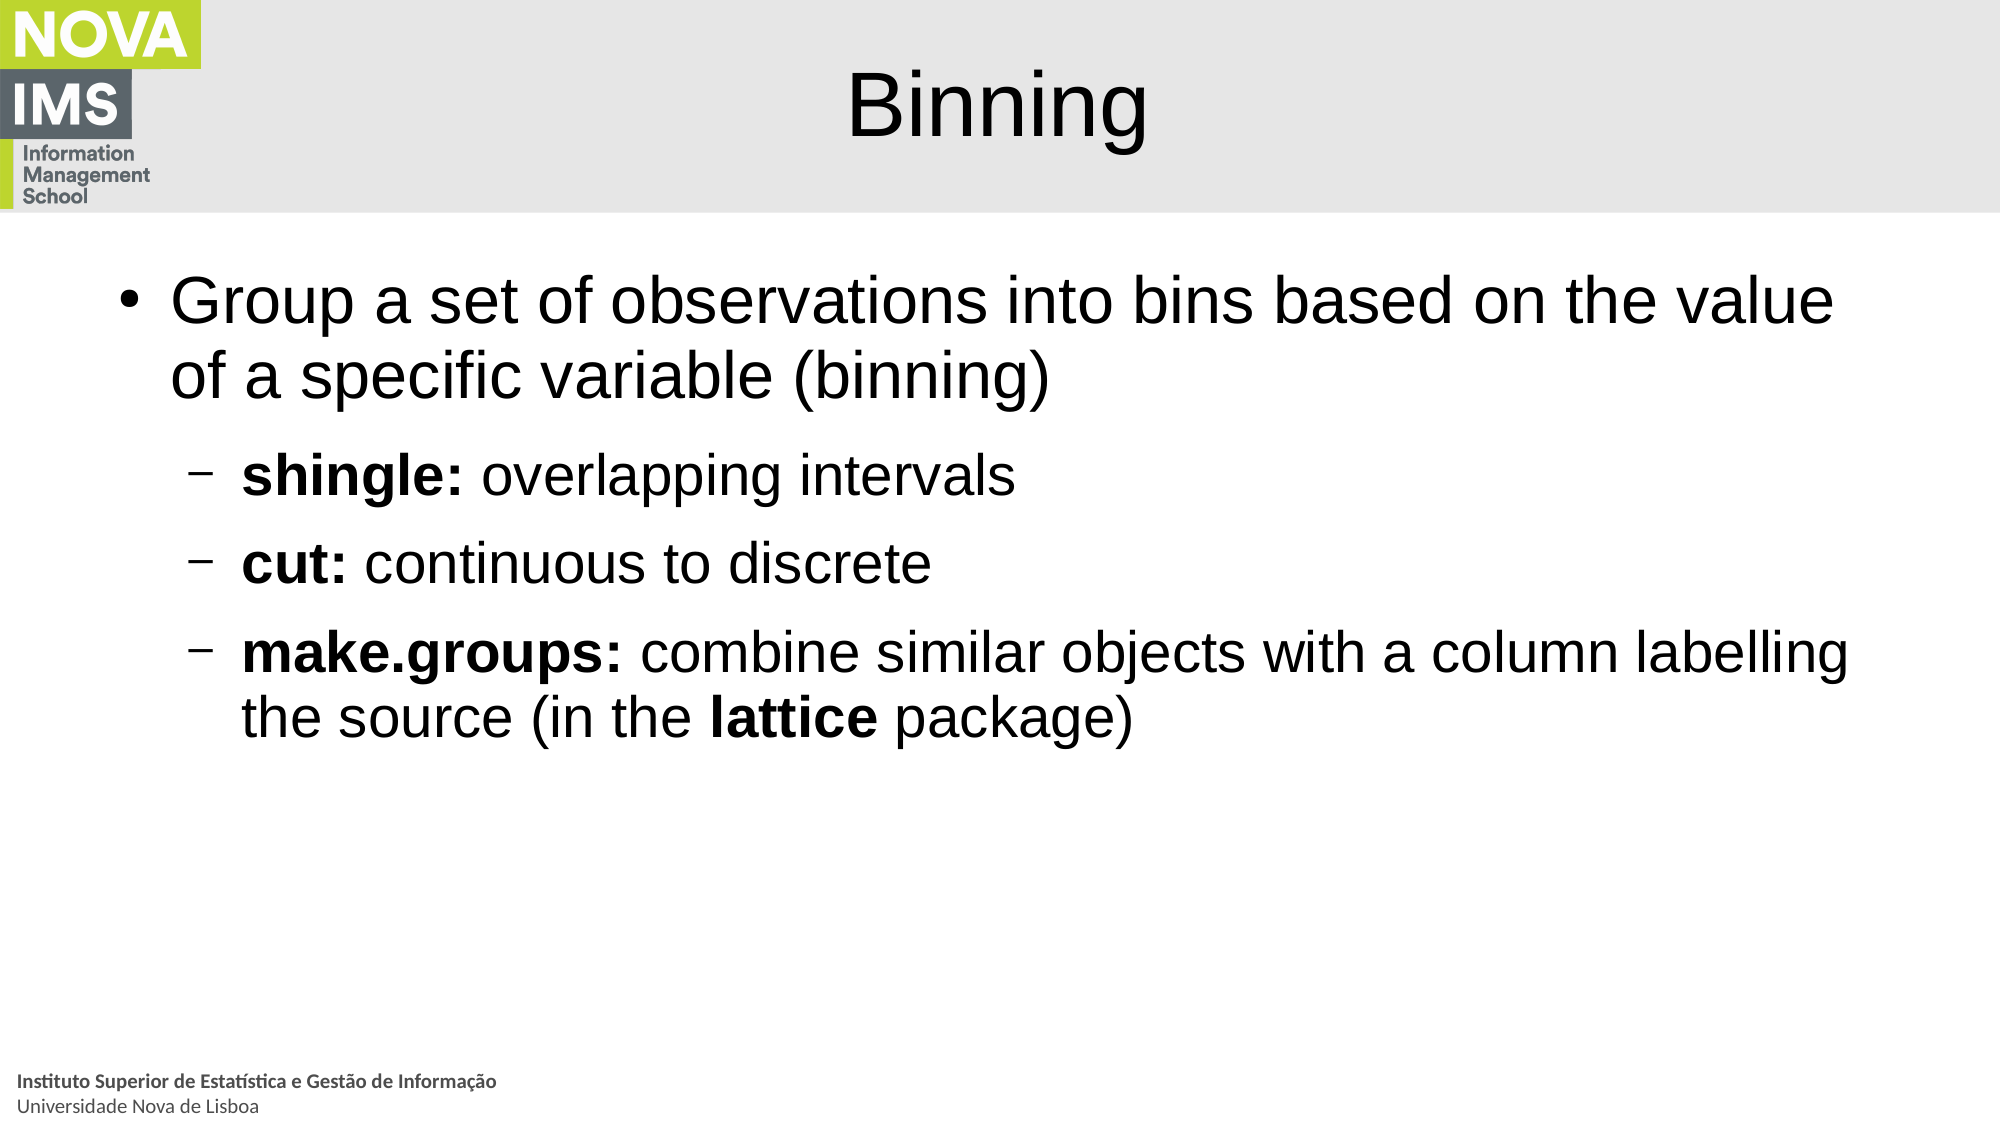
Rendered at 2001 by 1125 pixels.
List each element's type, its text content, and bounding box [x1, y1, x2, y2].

title Binning [94, 19, 1902, 189]
list Group a set of observations into bins based on the value of a specific variable (binning) shingle: overlapping intervals cut: continuous to discrete make.groups: combine similar objects with a column labelling the source (in the lattice package) [99, 263, 1900, 916]
picture [0, 0, 201, 209]
